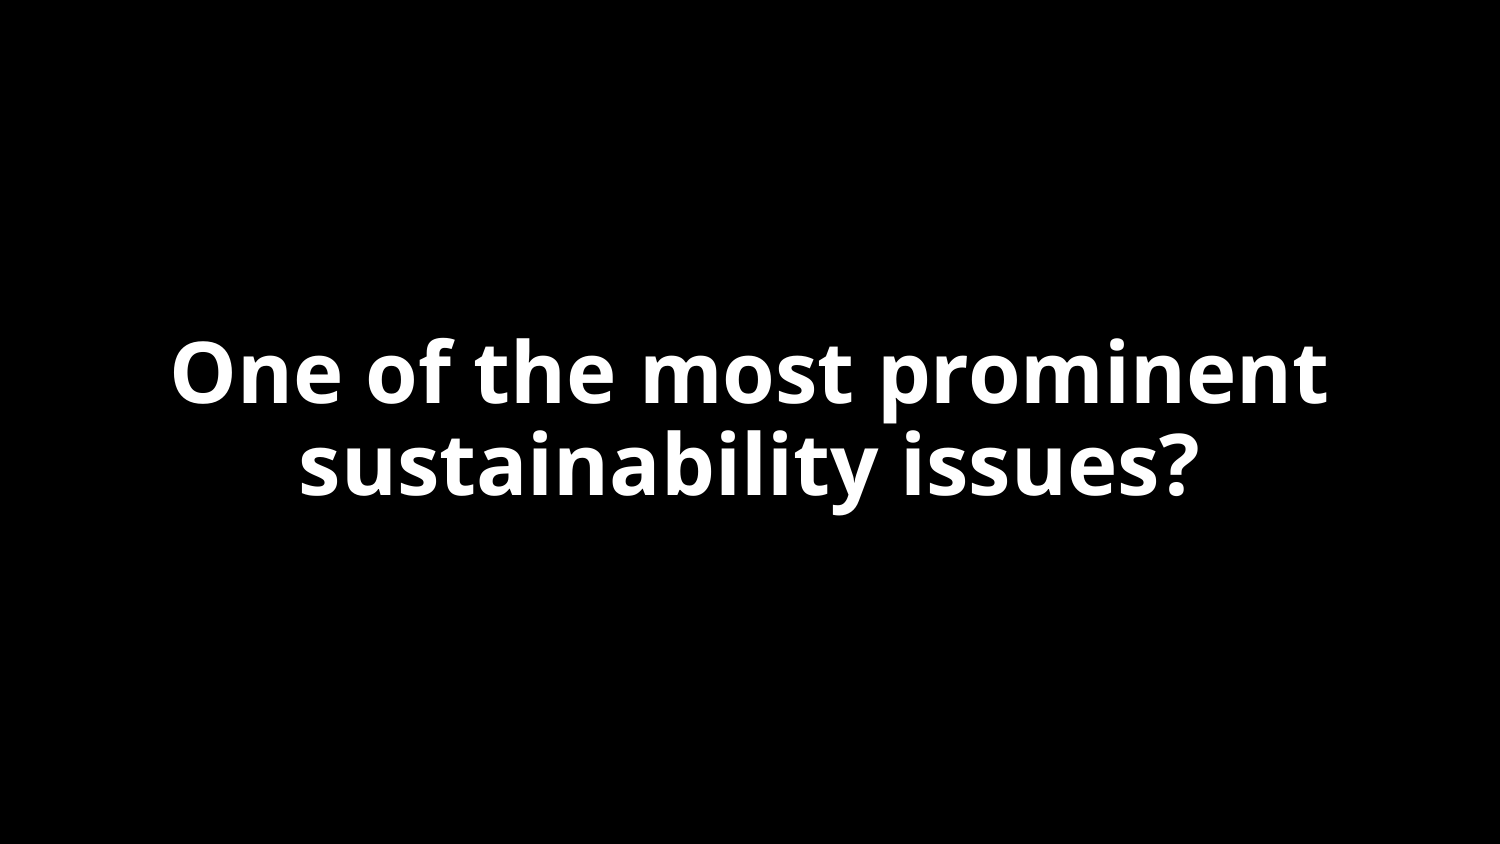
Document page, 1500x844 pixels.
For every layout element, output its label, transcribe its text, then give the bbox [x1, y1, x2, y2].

title One of the most prominent sustainability issues? [51, 314, 1449, 530]
